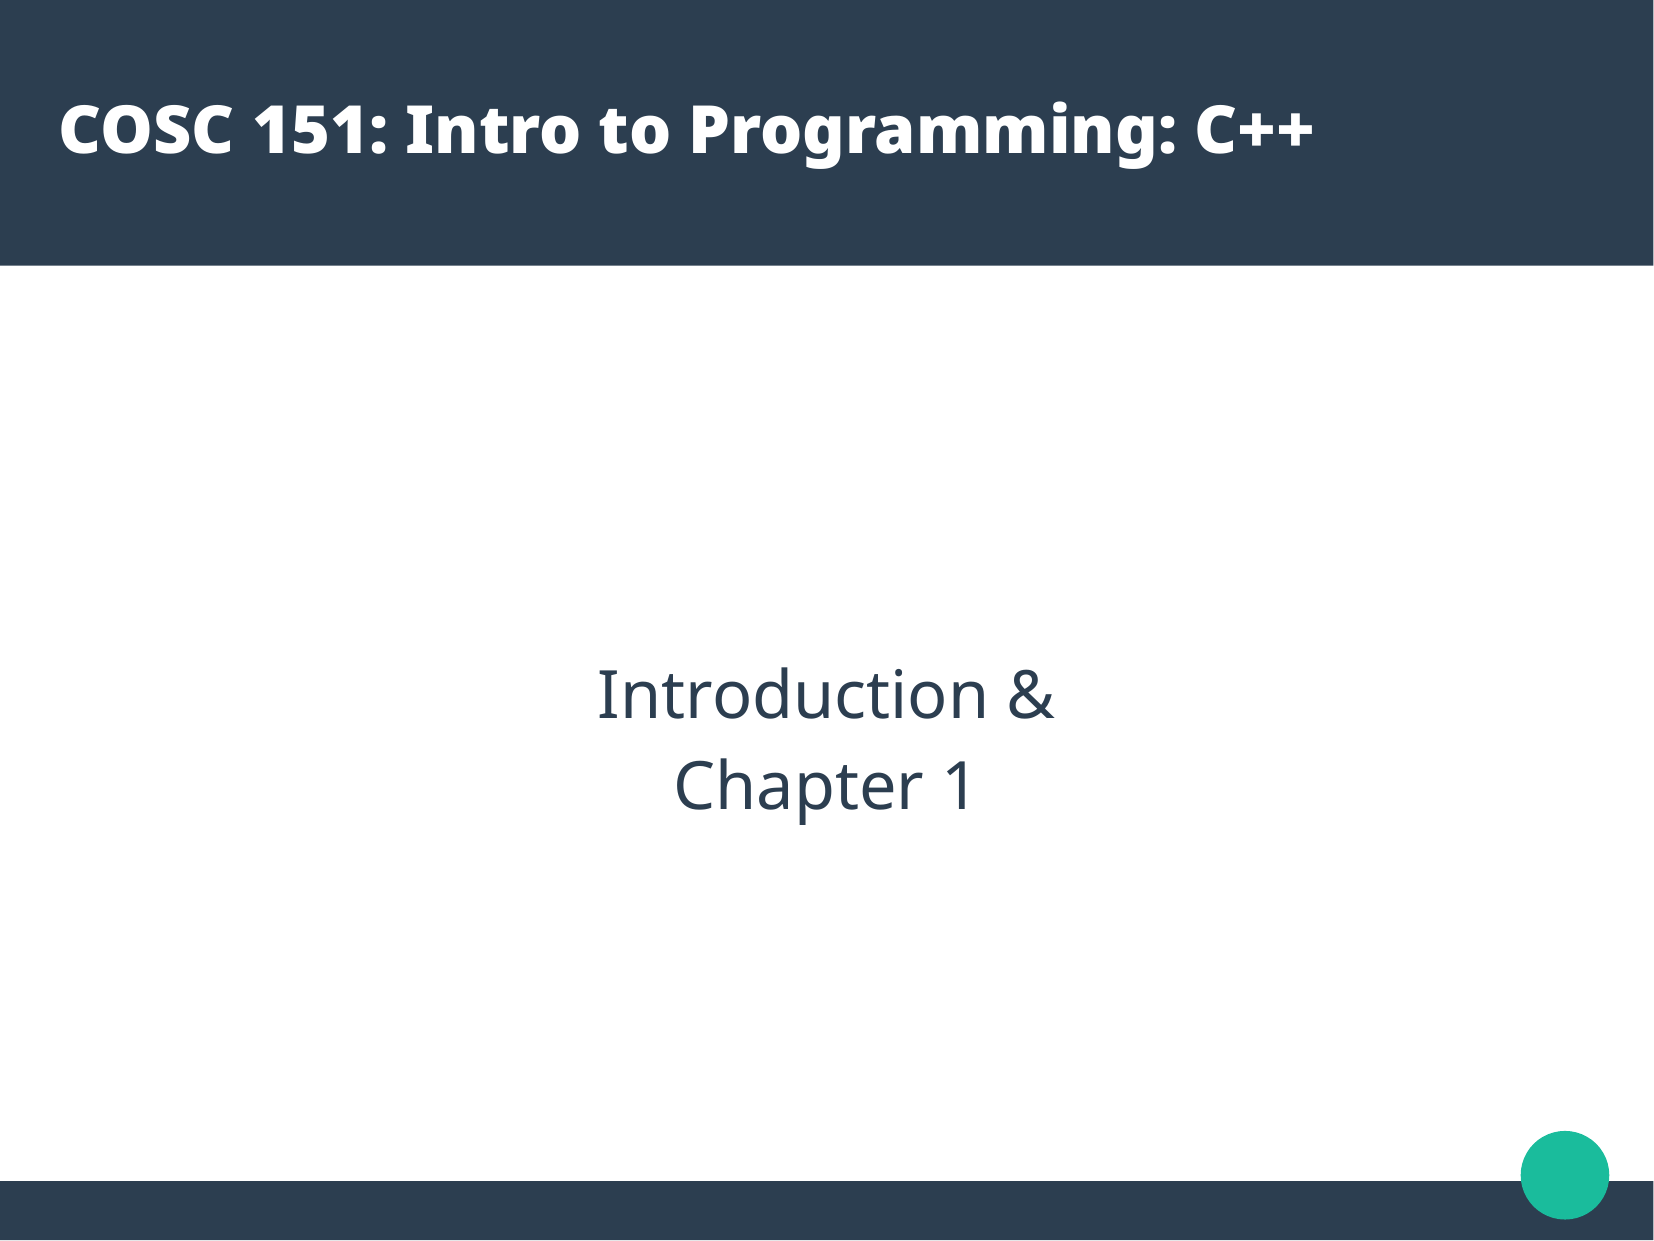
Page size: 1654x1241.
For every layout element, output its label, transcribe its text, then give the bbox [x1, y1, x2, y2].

subtitle Introduction & Chapter 1 [59, 324, 1595, 1152]
title COSC 151: Intro to Programming: C++ [59, 49, 1595, 207]
